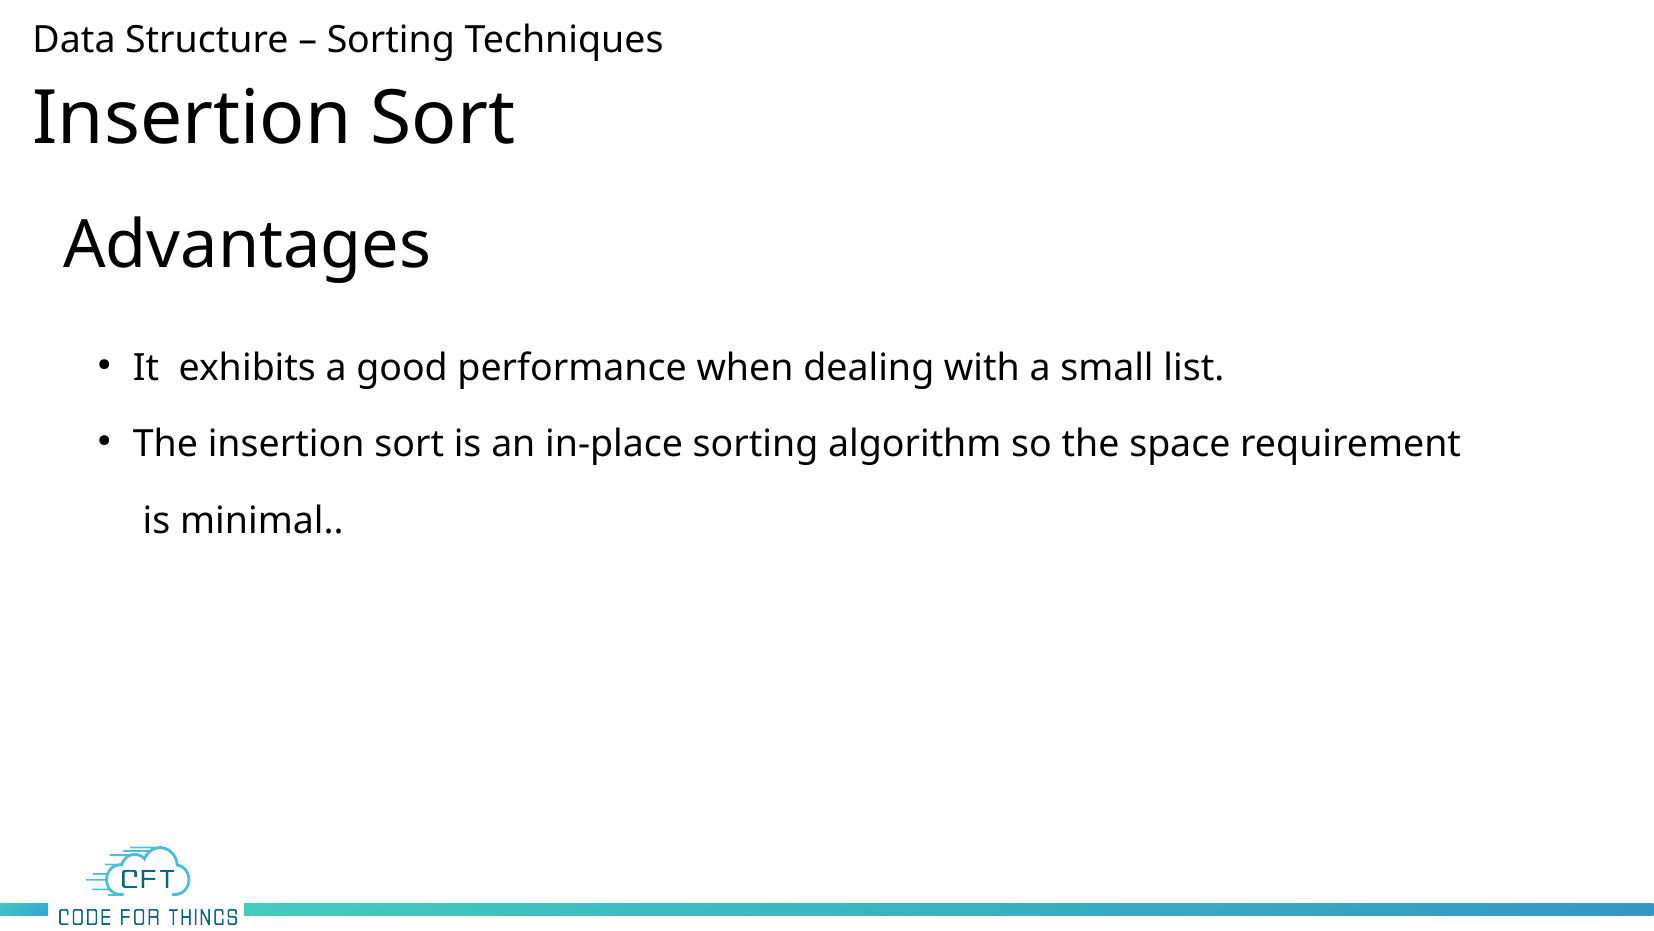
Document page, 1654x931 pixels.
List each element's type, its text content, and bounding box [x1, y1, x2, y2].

text_box Advantages [48, 188, 851, 292]
title Data Structure – Sorting Techniques Insertion Sort [32, 12, 1184, 166]
text_box It exhibits a good performance when dealing with a small list. The insertion sort is an in-place sorting algorithm so the space requirement is minimal.. [82, 307, 1575, 518]
picture [59, 846, 237, 925]
